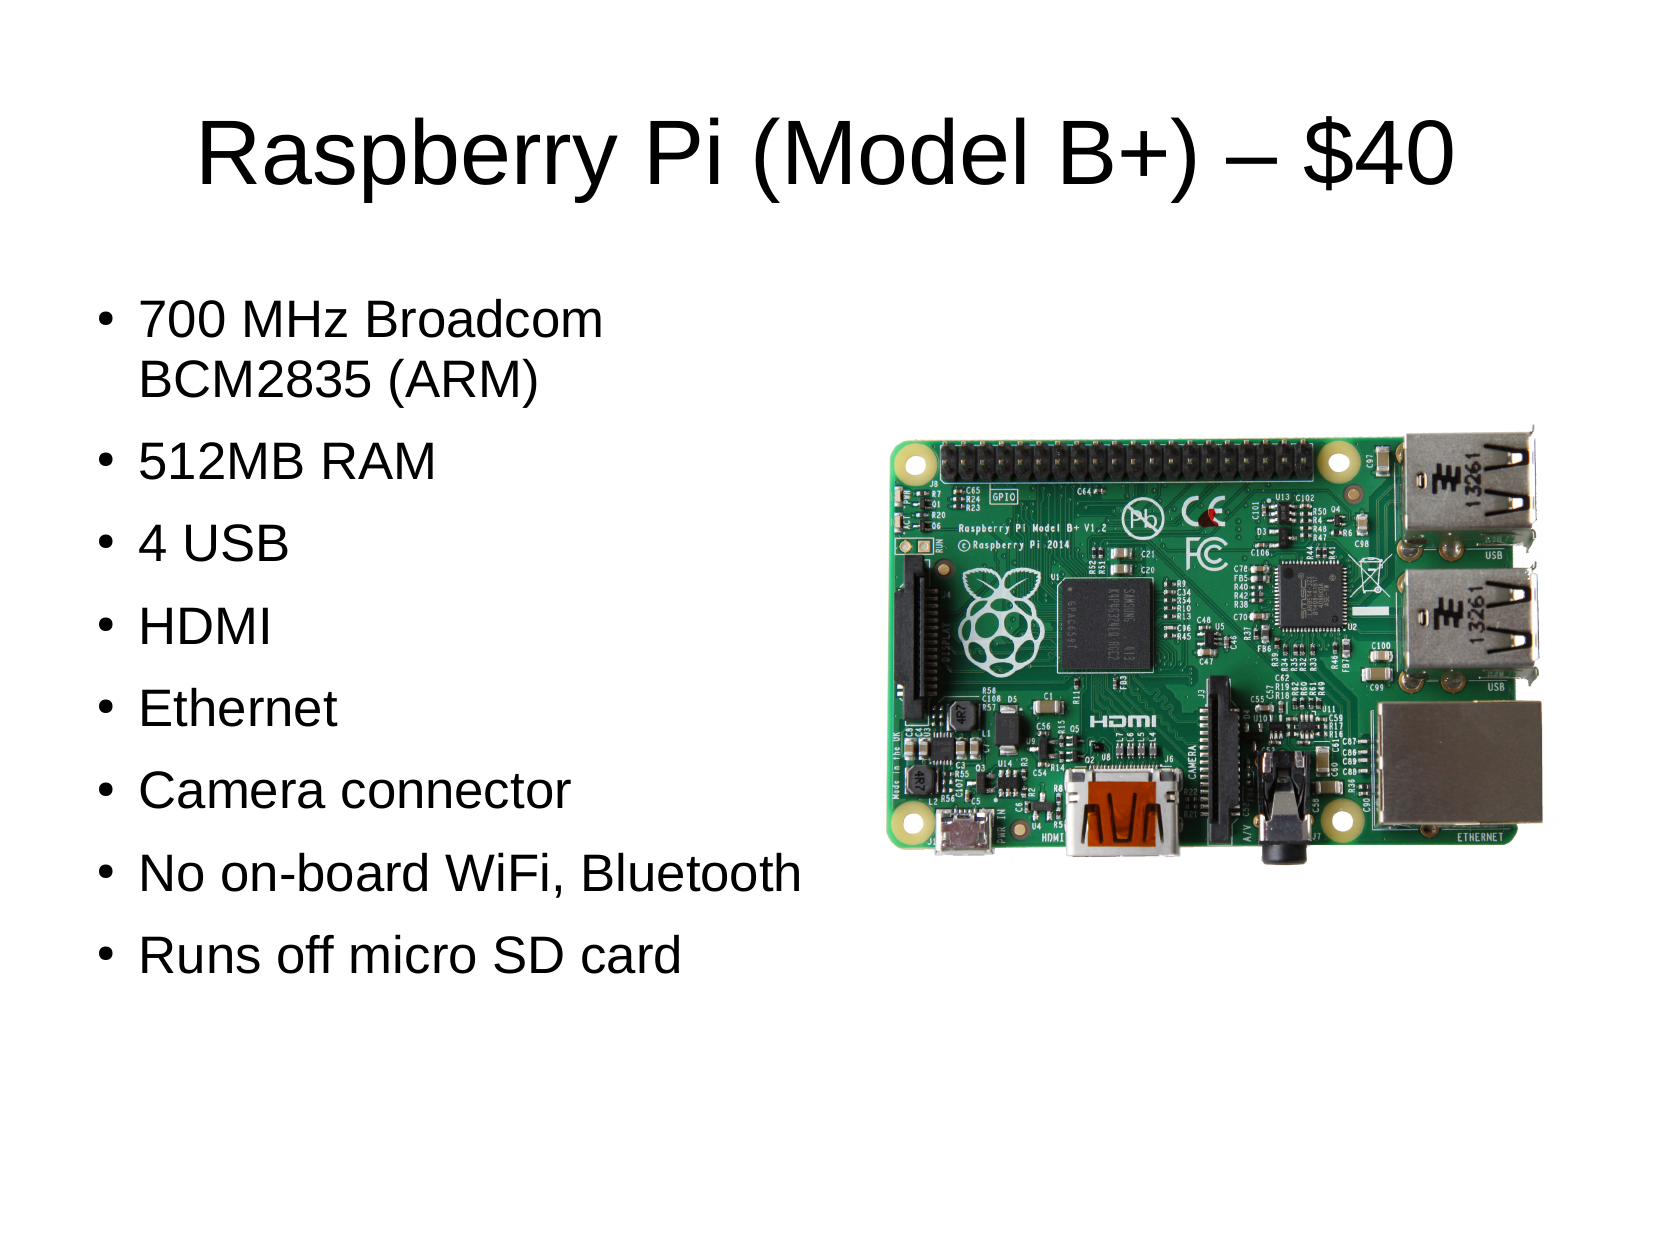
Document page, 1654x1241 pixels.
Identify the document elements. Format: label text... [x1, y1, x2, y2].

title Raspberry Pi (Model B+) – $40 [82, 49, 1571, 257]
list 700 MHz Broadcom BCM2835 (ARM) 512MB RAM 4 USB HDMI Ethernet Camera connector No on-board WiFi, Bluetooth Runs off micro SD card [82, 290, 809, 1010]
picture [845, 404, 1572, 895]
